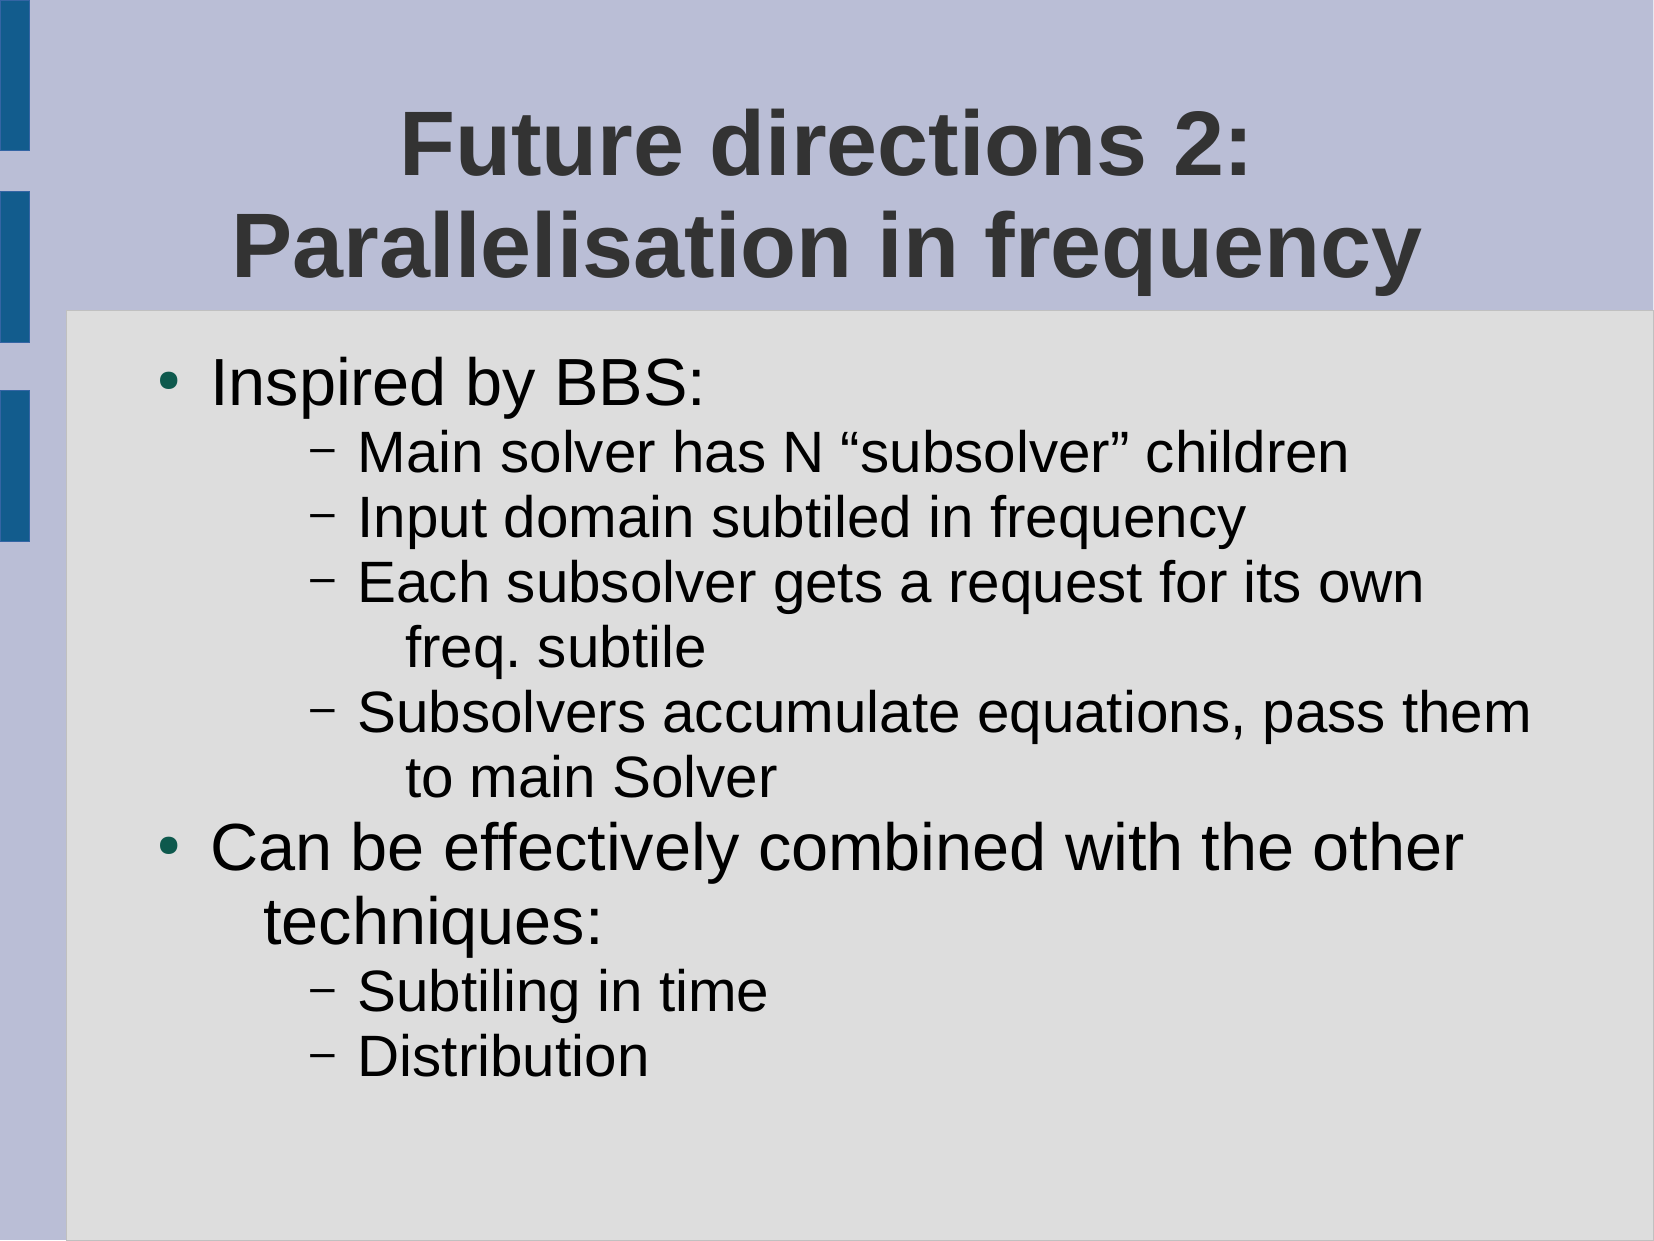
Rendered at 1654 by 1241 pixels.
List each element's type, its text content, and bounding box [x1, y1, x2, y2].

title Future directions 2: Parallelisation in frequency [121, 91, 1534, 299]
list Inspired by BBS: Main solver has N “subsolver” children Input domain subtiled in frequency Each subsolver gets a request for its own freq. subtile Subsolvers accumulate equations, pass them to main Solver Can be effectively combined with the other techniques: Subtiling in time Distribution [121, 344, 1534, 1127]
